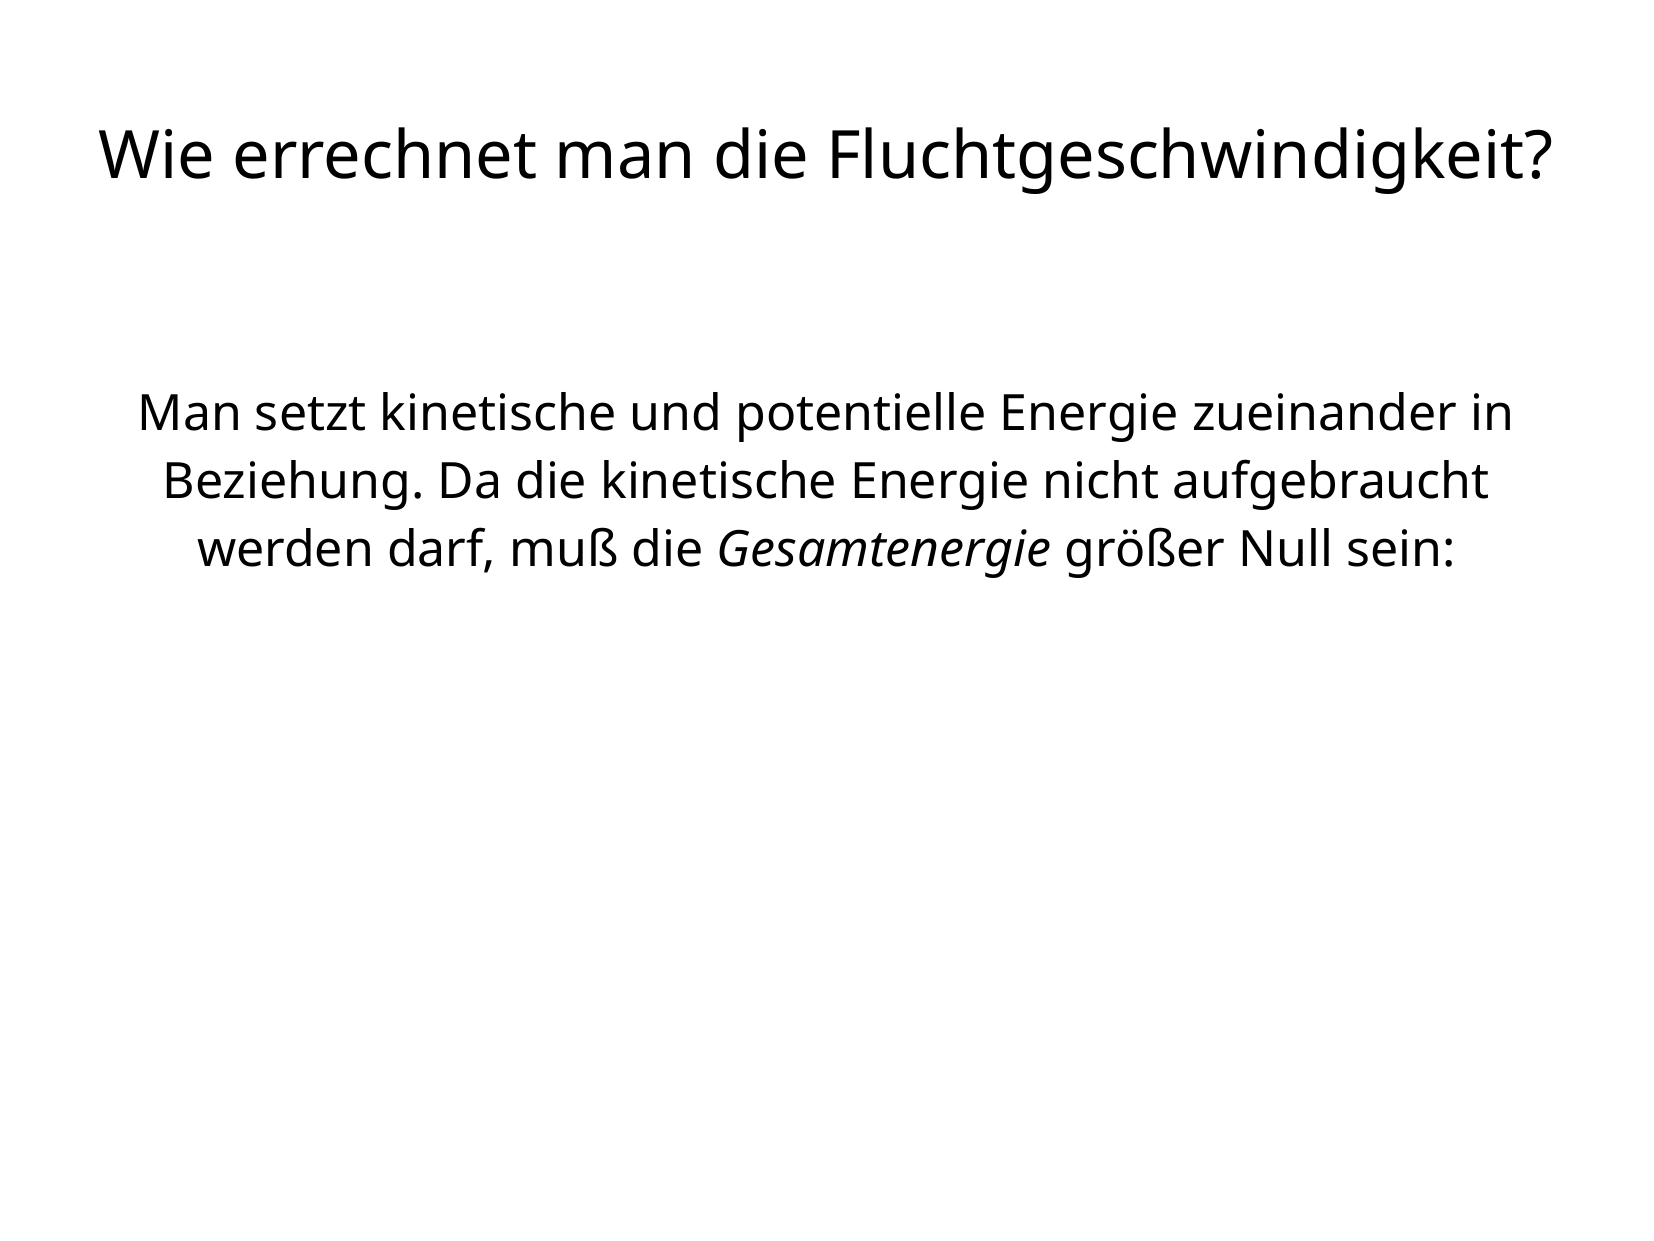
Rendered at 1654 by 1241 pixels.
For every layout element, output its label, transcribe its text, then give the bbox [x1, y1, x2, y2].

title Wie errechnet man die Fluchtgeschwindigkeit? [82, 49, 1571, 257]
subtitle Man setzt kinetische und potentielle Energie zueinander in Beziehung. Da die kinetische Energie nicht aufgebraucht werden darf, muß die Gesamtenergie größer Null sein: [82, 290, 1571, 1010]
